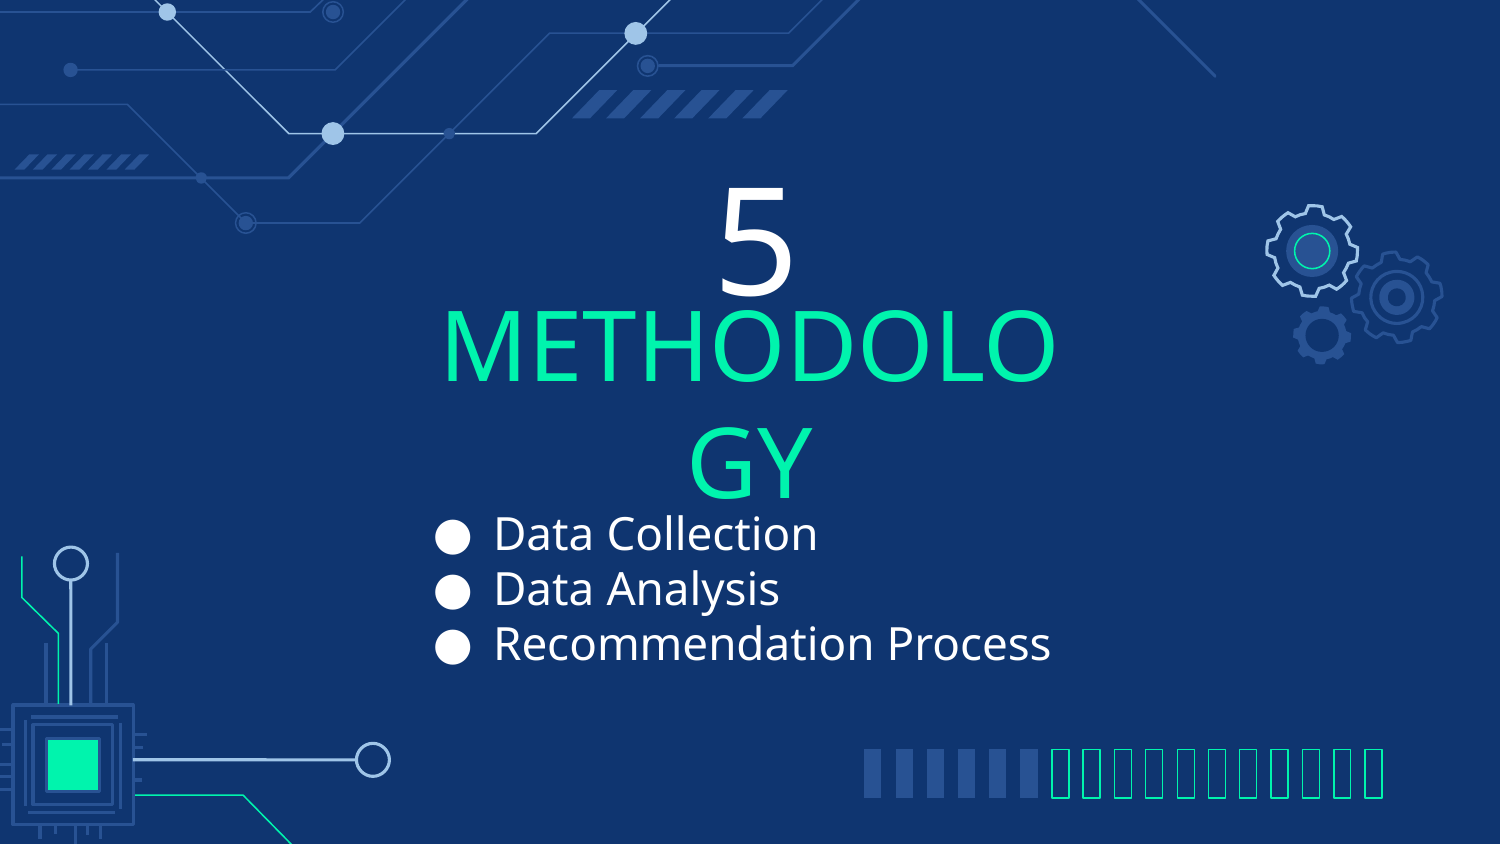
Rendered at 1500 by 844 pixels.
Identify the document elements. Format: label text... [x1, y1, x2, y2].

title 5 [598, 173, 915, 298]
subtitle Data Collection Data Analysis Recommendation Process [418, 504, 1082, 671]
title METHODOLOGY [418, 338, 1082, 463]
